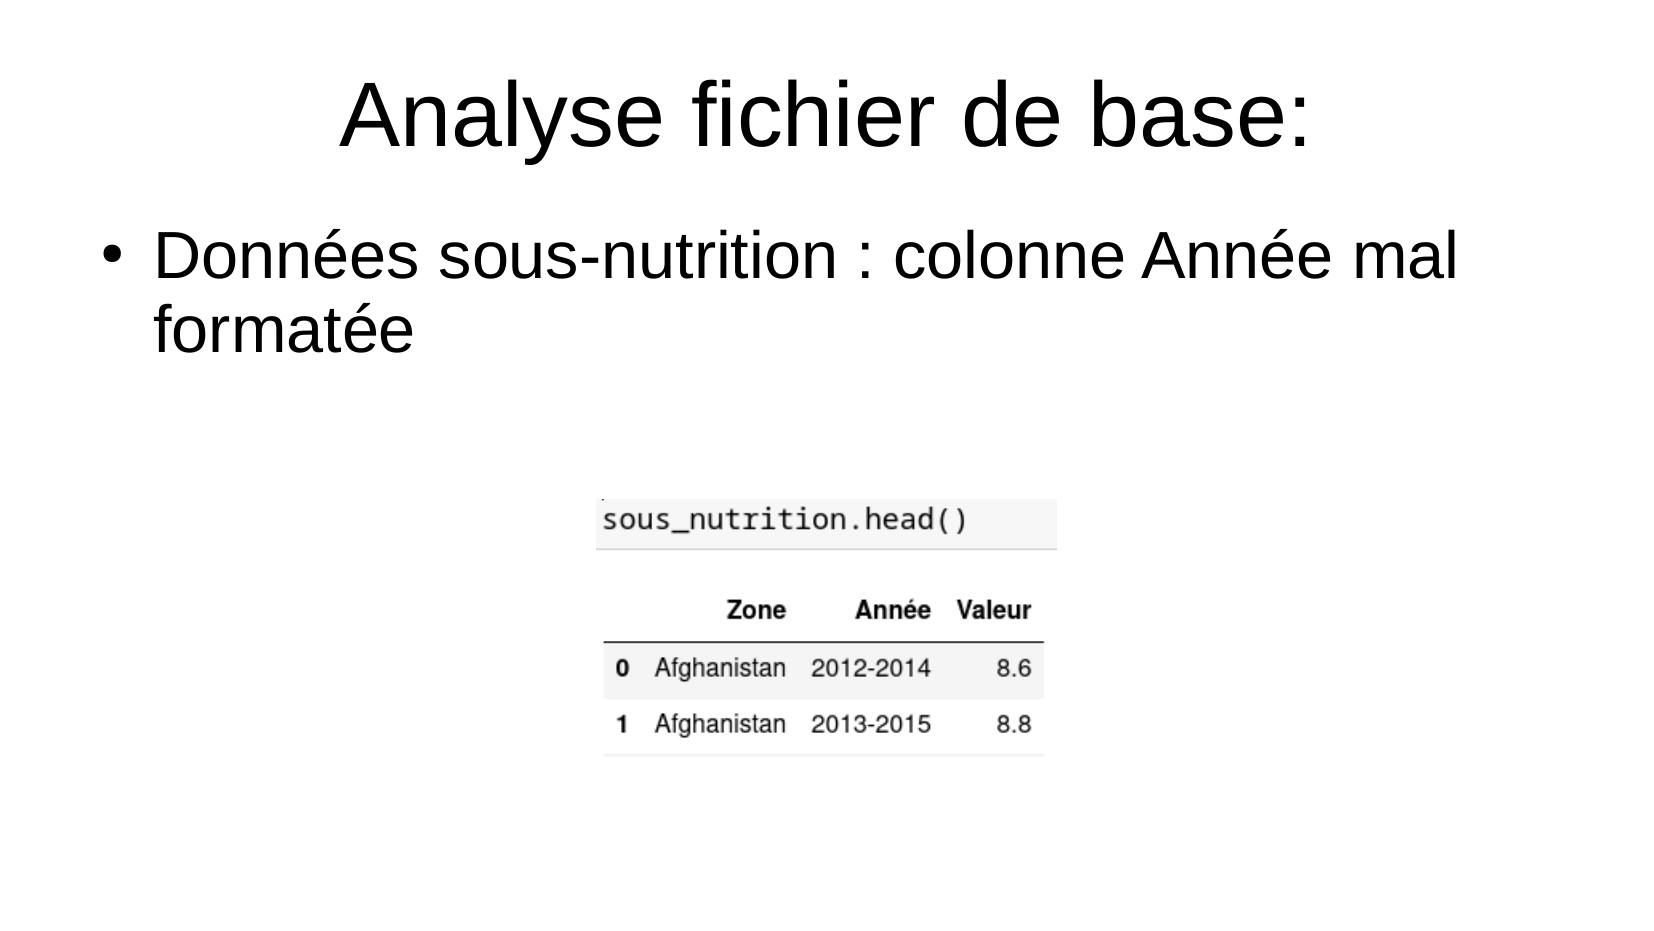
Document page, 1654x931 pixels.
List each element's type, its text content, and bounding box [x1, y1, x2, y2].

list Données sous-nutrition : colonne Année mal formatée [82, 217, 1571, 475]
title Analyse fichier de base: [82, 37, 1571, 193]
picture [596, 499, 1057, 757]
